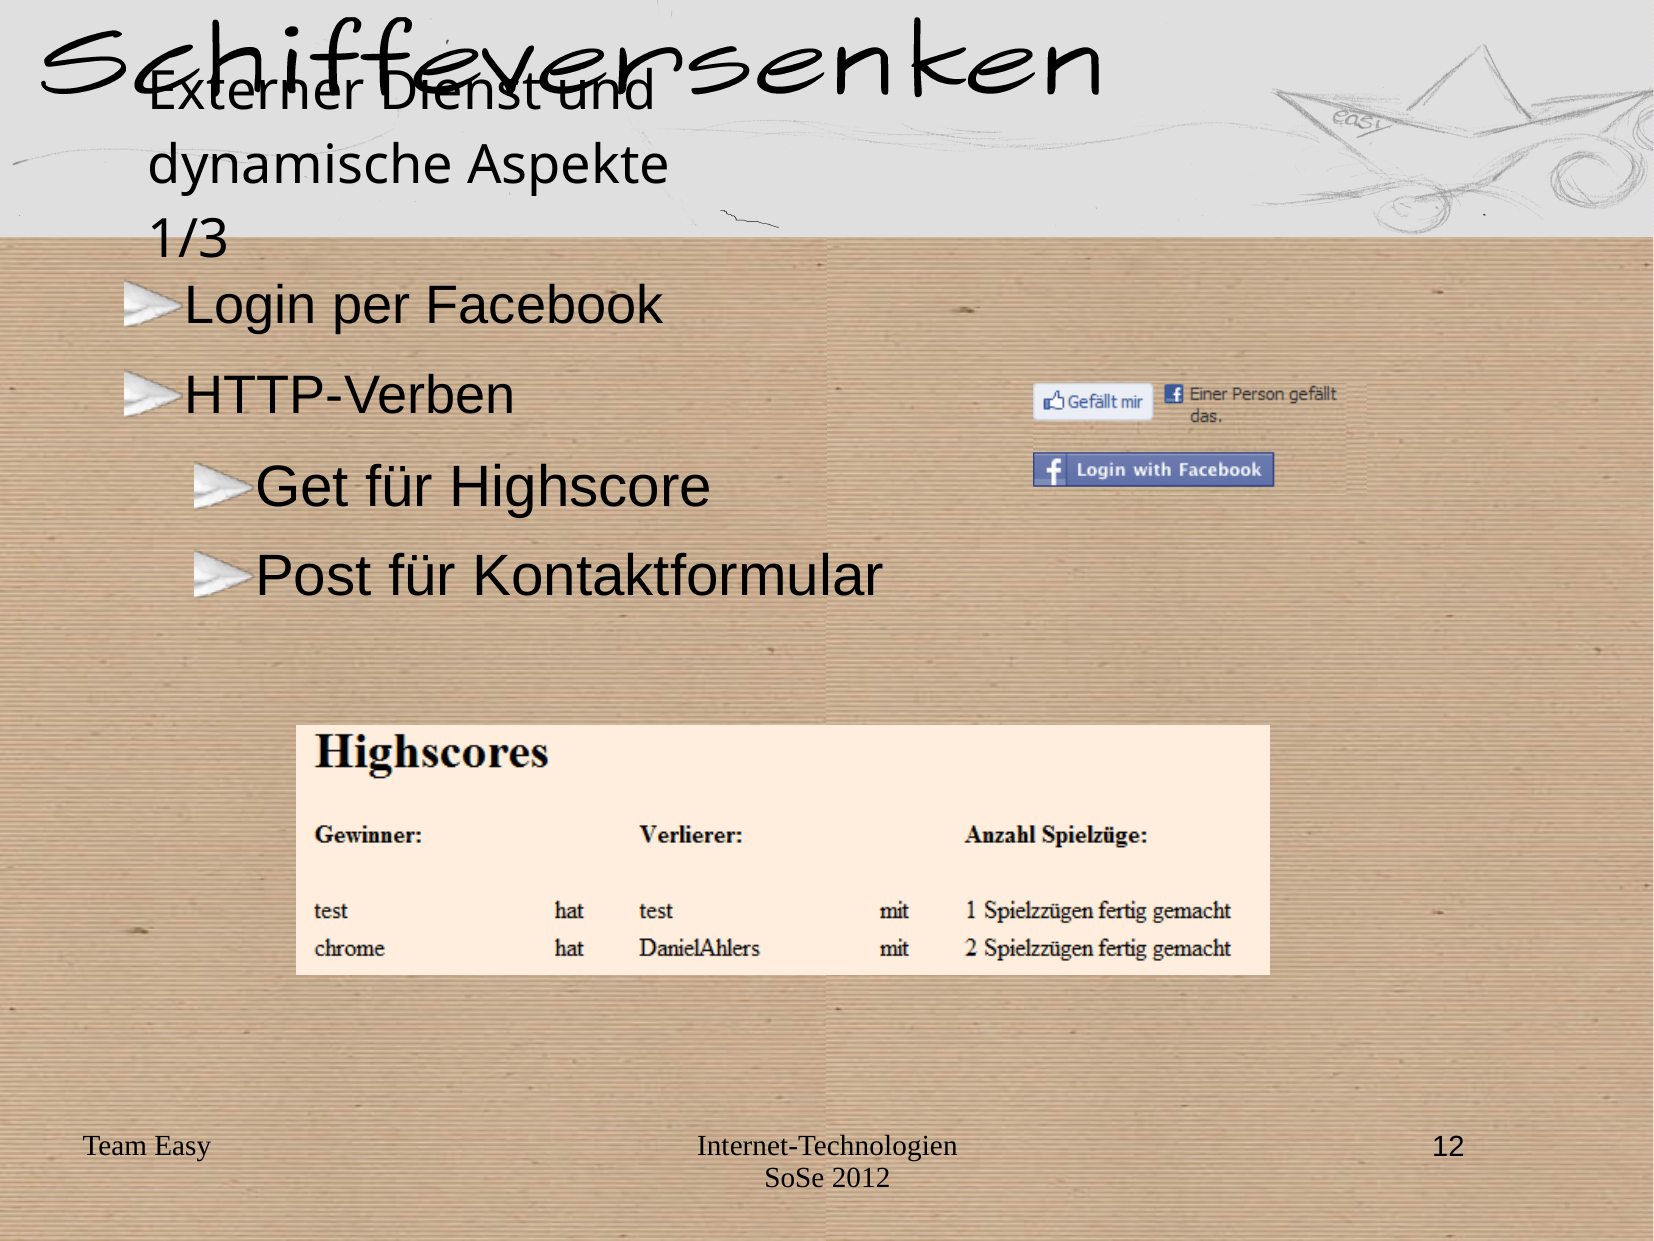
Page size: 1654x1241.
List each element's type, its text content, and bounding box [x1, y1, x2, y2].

title Externer Dienst und dynamische Aspekte 1/3 [147, 59, 1093, 267]
list Login per Facebook HTTP-Verben Get für Highscore Post für Kontaktformular [106, 274, 1595, 1093]
picture [0, 0, 1654, 1241]
